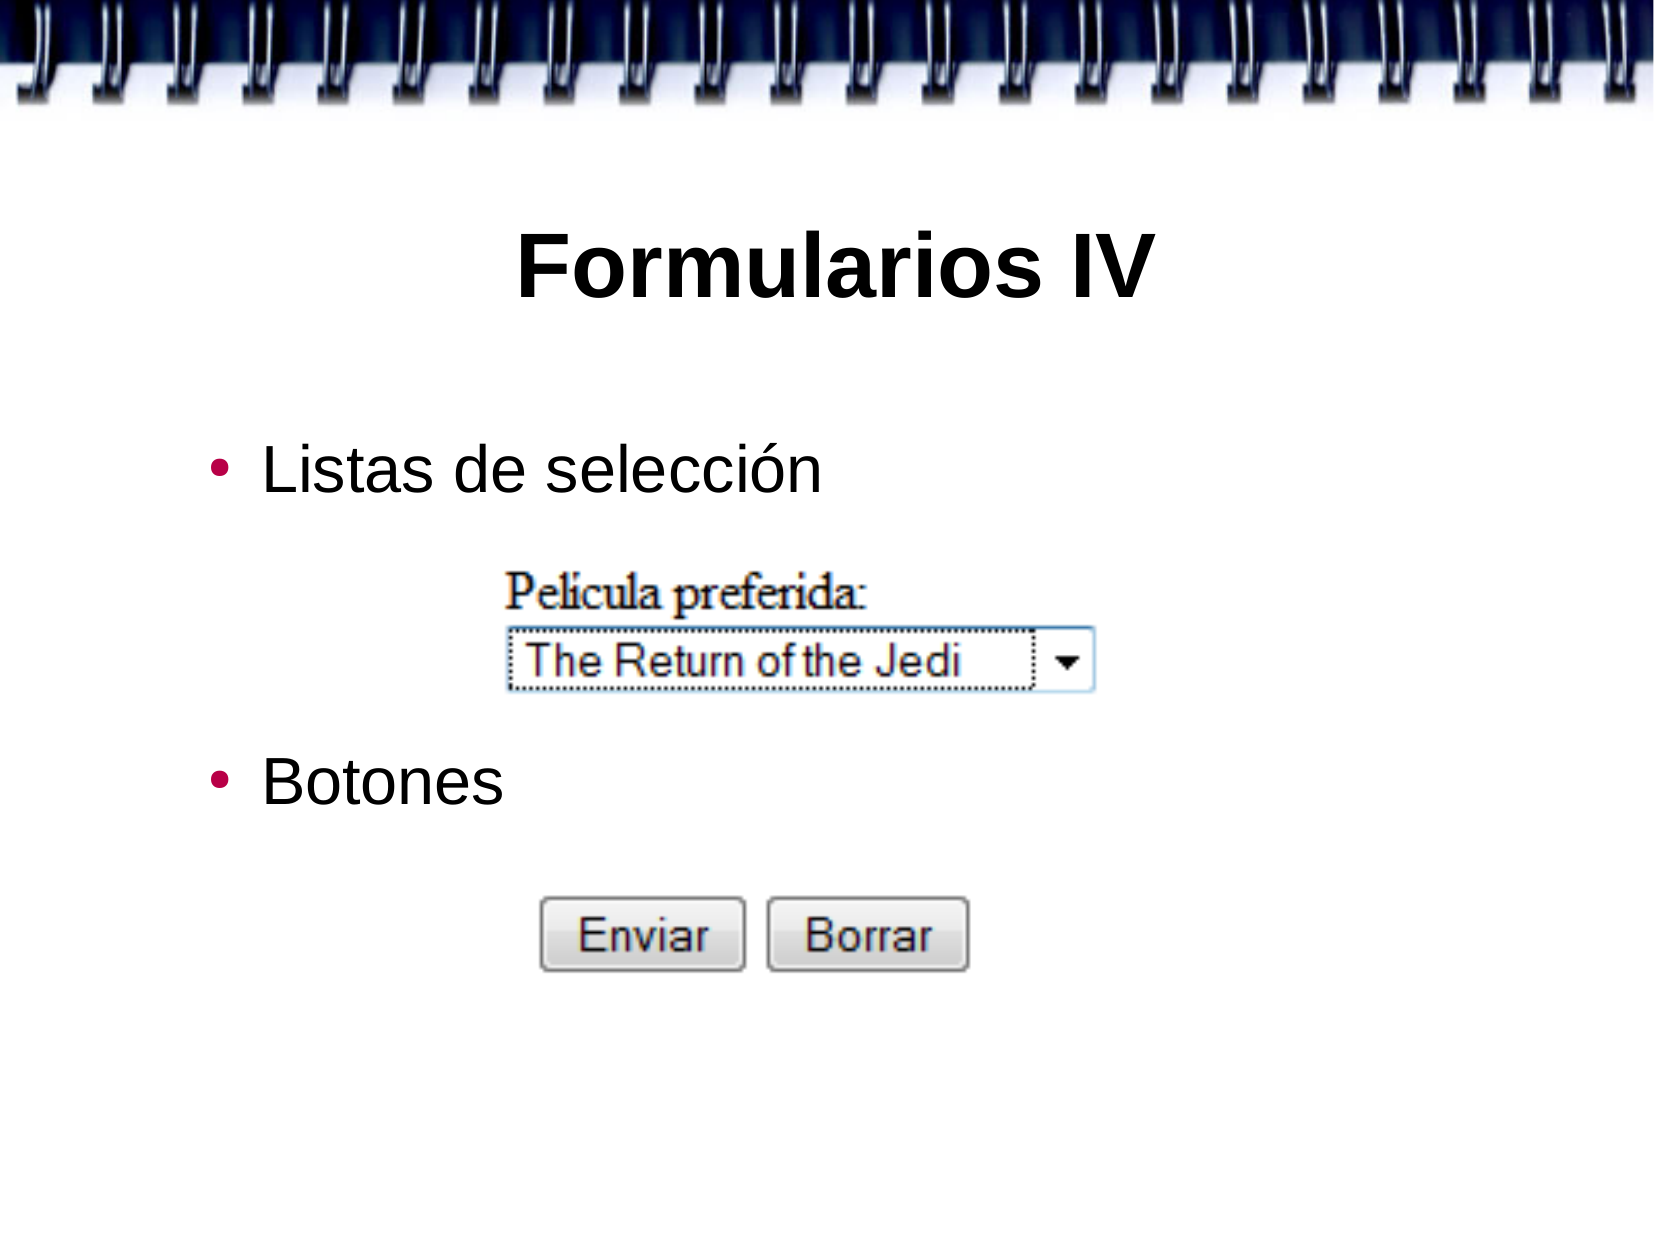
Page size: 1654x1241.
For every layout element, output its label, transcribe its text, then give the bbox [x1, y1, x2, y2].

picture [490, 546, 1168, 708]
list Listas de selección Botones [190, 431, 1472, 1047]
picture [0, 0, 1654, 121]
picture [517, 853, 1012, 1012]
title Formularios IV [139, 169, 1535, 362]
